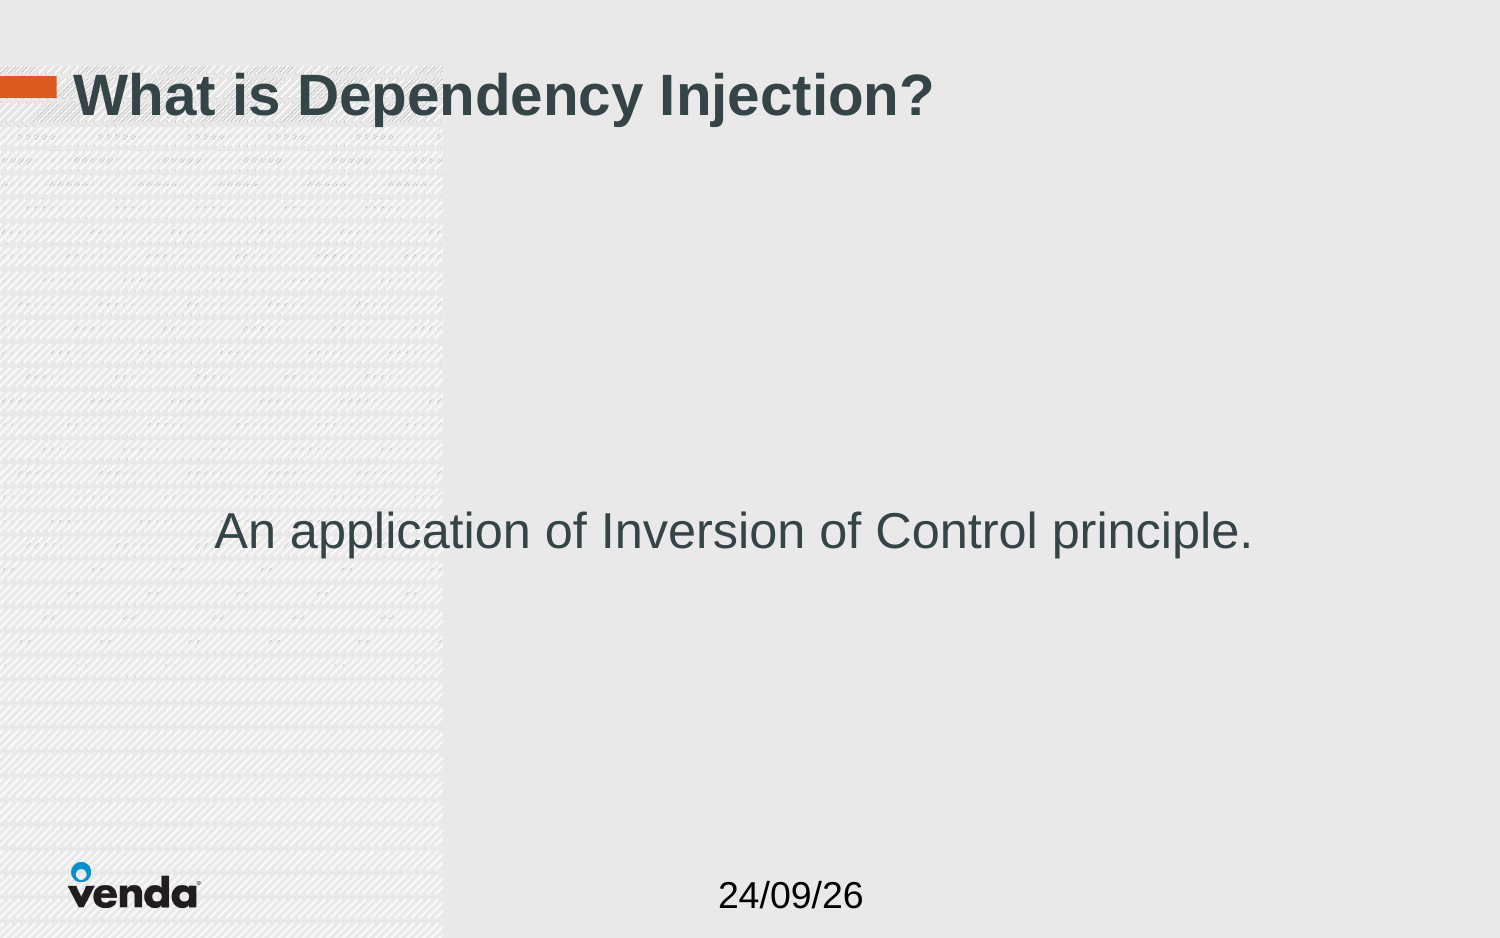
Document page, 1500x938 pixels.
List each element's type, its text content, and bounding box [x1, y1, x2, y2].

picture [0, 66, 443, 938]
subtitle An application of Inversion of Control principle. [59, 218, 1410, 838]
title What is Dependency Injection? [59, 65, 1410, 218]
